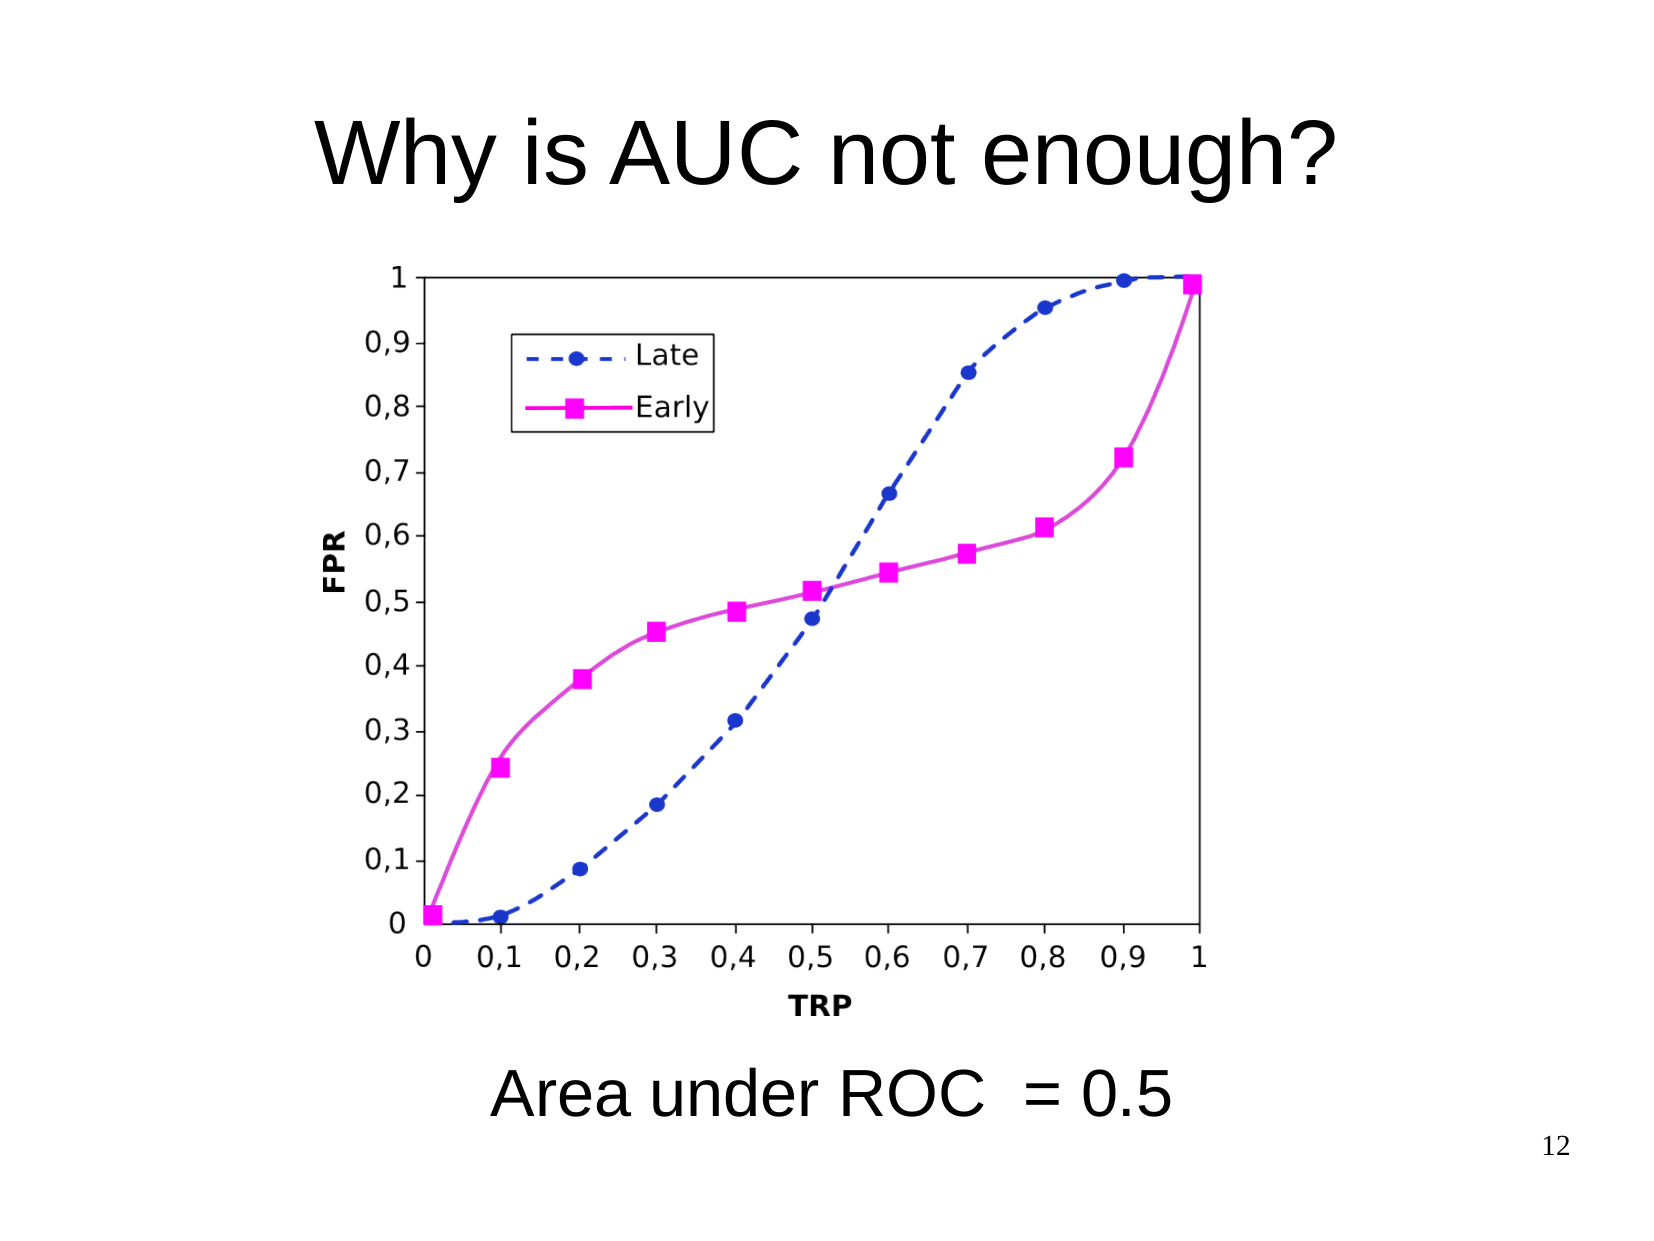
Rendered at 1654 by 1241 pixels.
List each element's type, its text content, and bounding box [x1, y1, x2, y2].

list Area under ROC = 0.5 [94, 1055, 1571, 1182]
picture [323, 266, 1206, 1016]
title Why is AUC not enough? [82, 49, 1571, 257]
